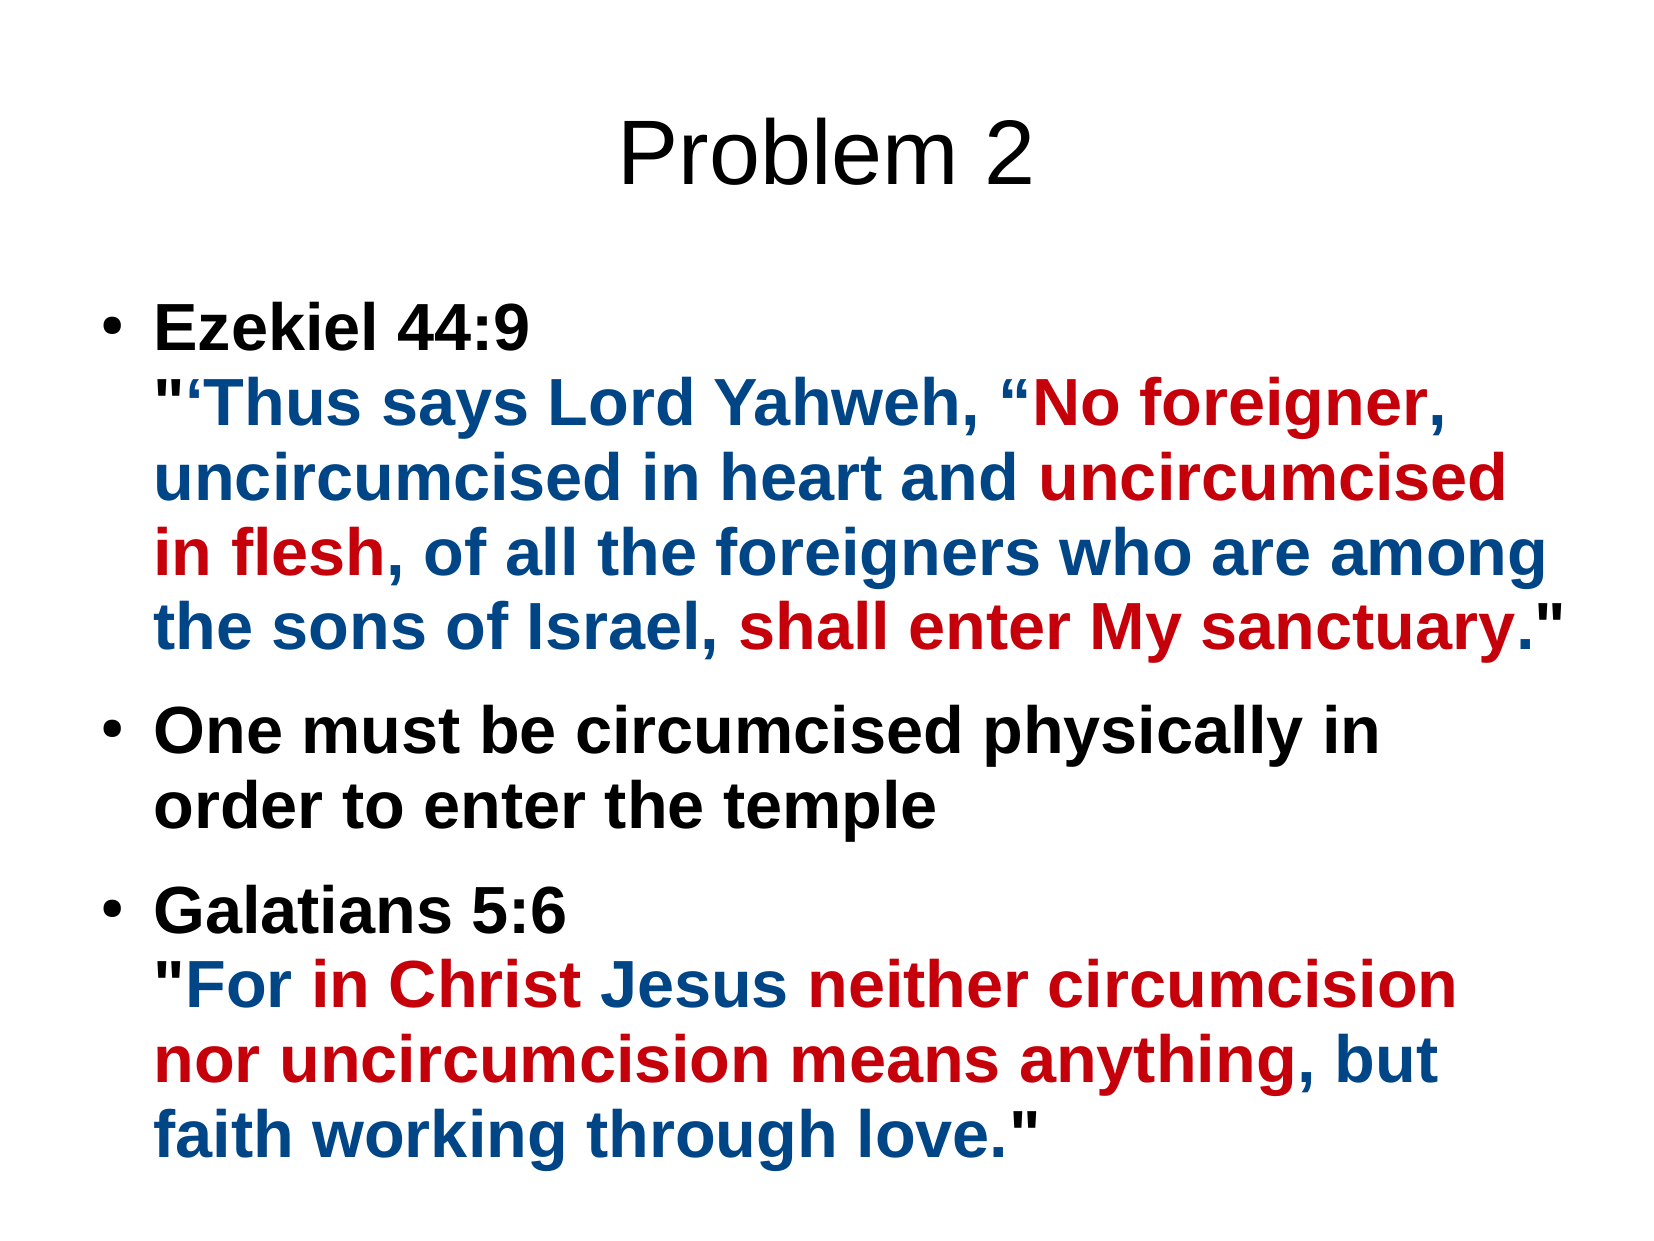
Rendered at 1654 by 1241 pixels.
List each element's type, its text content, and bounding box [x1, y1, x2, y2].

title Problem 2 [82, 49, 1571, 257]
list Ezekiel 44:9 "‘Thus says Lord Yahweh, “No foreigner, uncircumcised in heart and uncircumcised in flesh, of all the foreigners who are among the sons of Israel, shall enter My sanctuary." One must be circumcised physically in order to enter the temple Galatians 5:6 "For in Christ Jesus neither circumcision nor uncircumcision means anything, but faith working through love." [82, 290, 1571, 1172]
